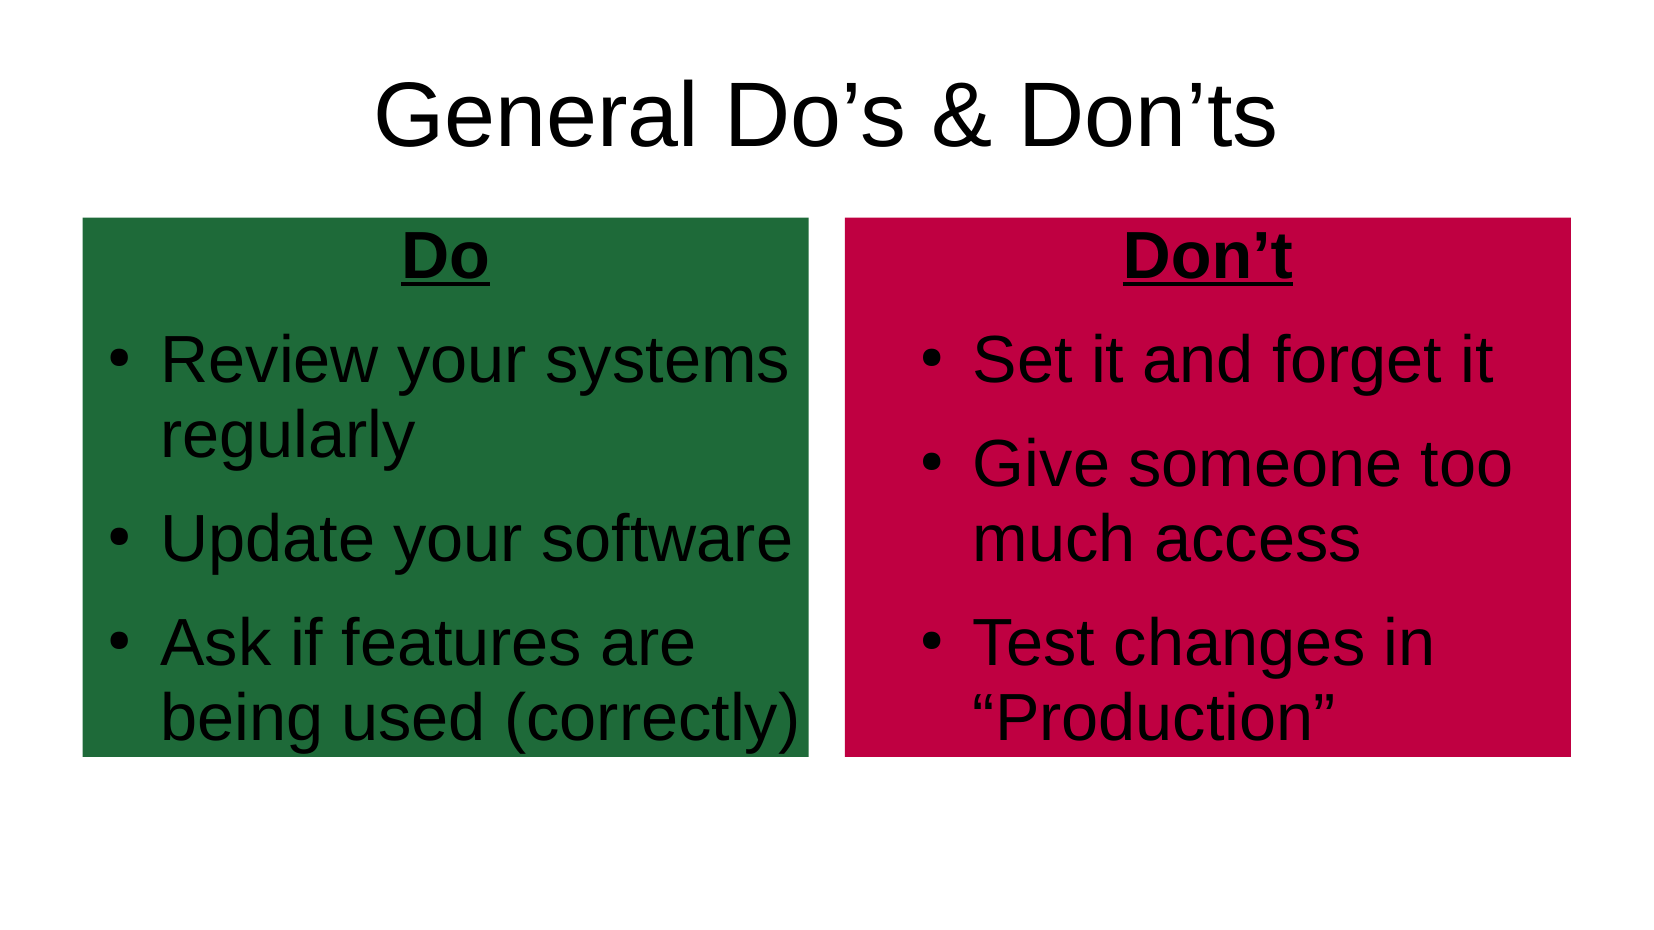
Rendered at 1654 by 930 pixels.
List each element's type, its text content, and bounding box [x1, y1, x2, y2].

list Don’t Set it and forget it Give someone too much access Test changes in “Production” [844, 217, 1571, 757]
list Do Review your systems regularly Update your software Ask if features are being used (correctly) [82, 217, 809, 757]
title General Do’s & Don’ts [82, 37, 1571, 193]
